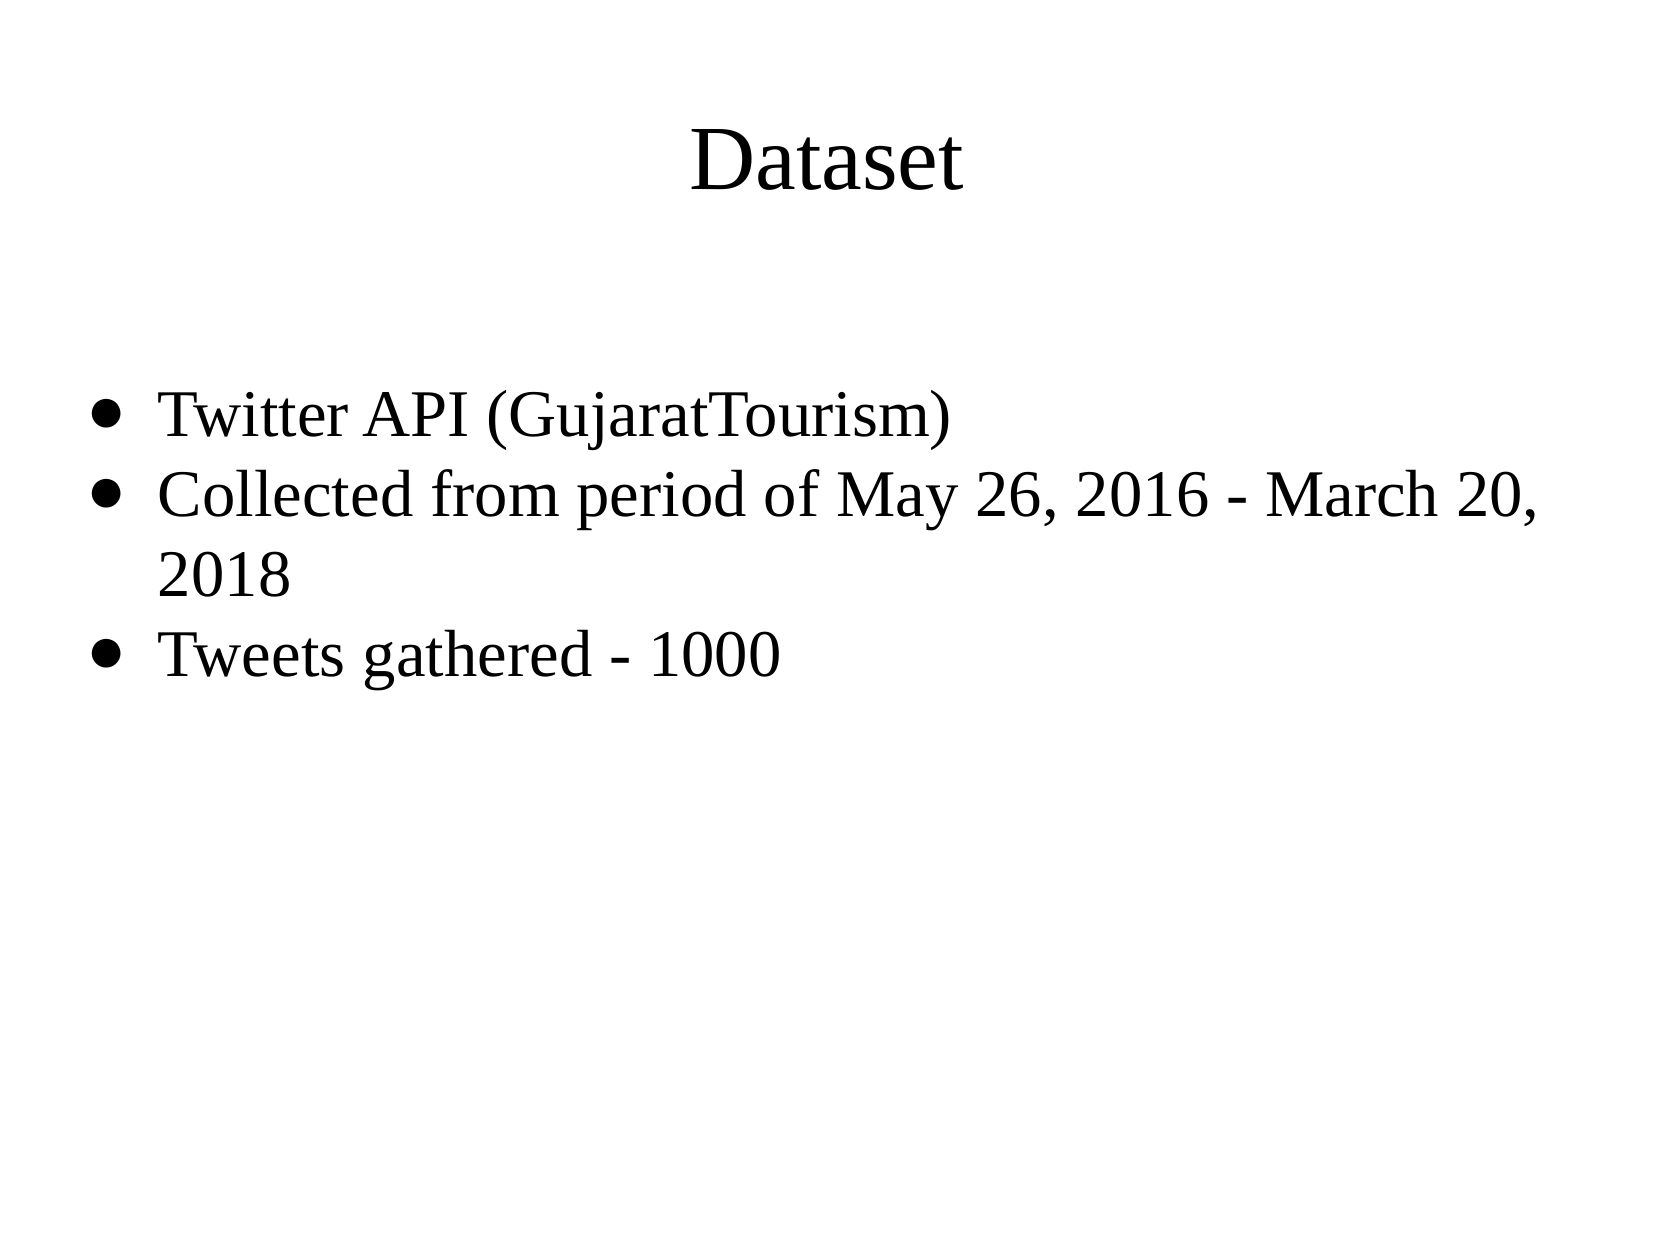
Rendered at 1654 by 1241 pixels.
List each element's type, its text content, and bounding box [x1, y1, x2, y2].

text_box Dataset [82, 49, 1571, 257]
text_box Twitter API (GujaratTourism) Collected from period of May 26, 2016 - March 20, 2018 Tweets gathered - 1000 [82, 290, 1571, 1010]
